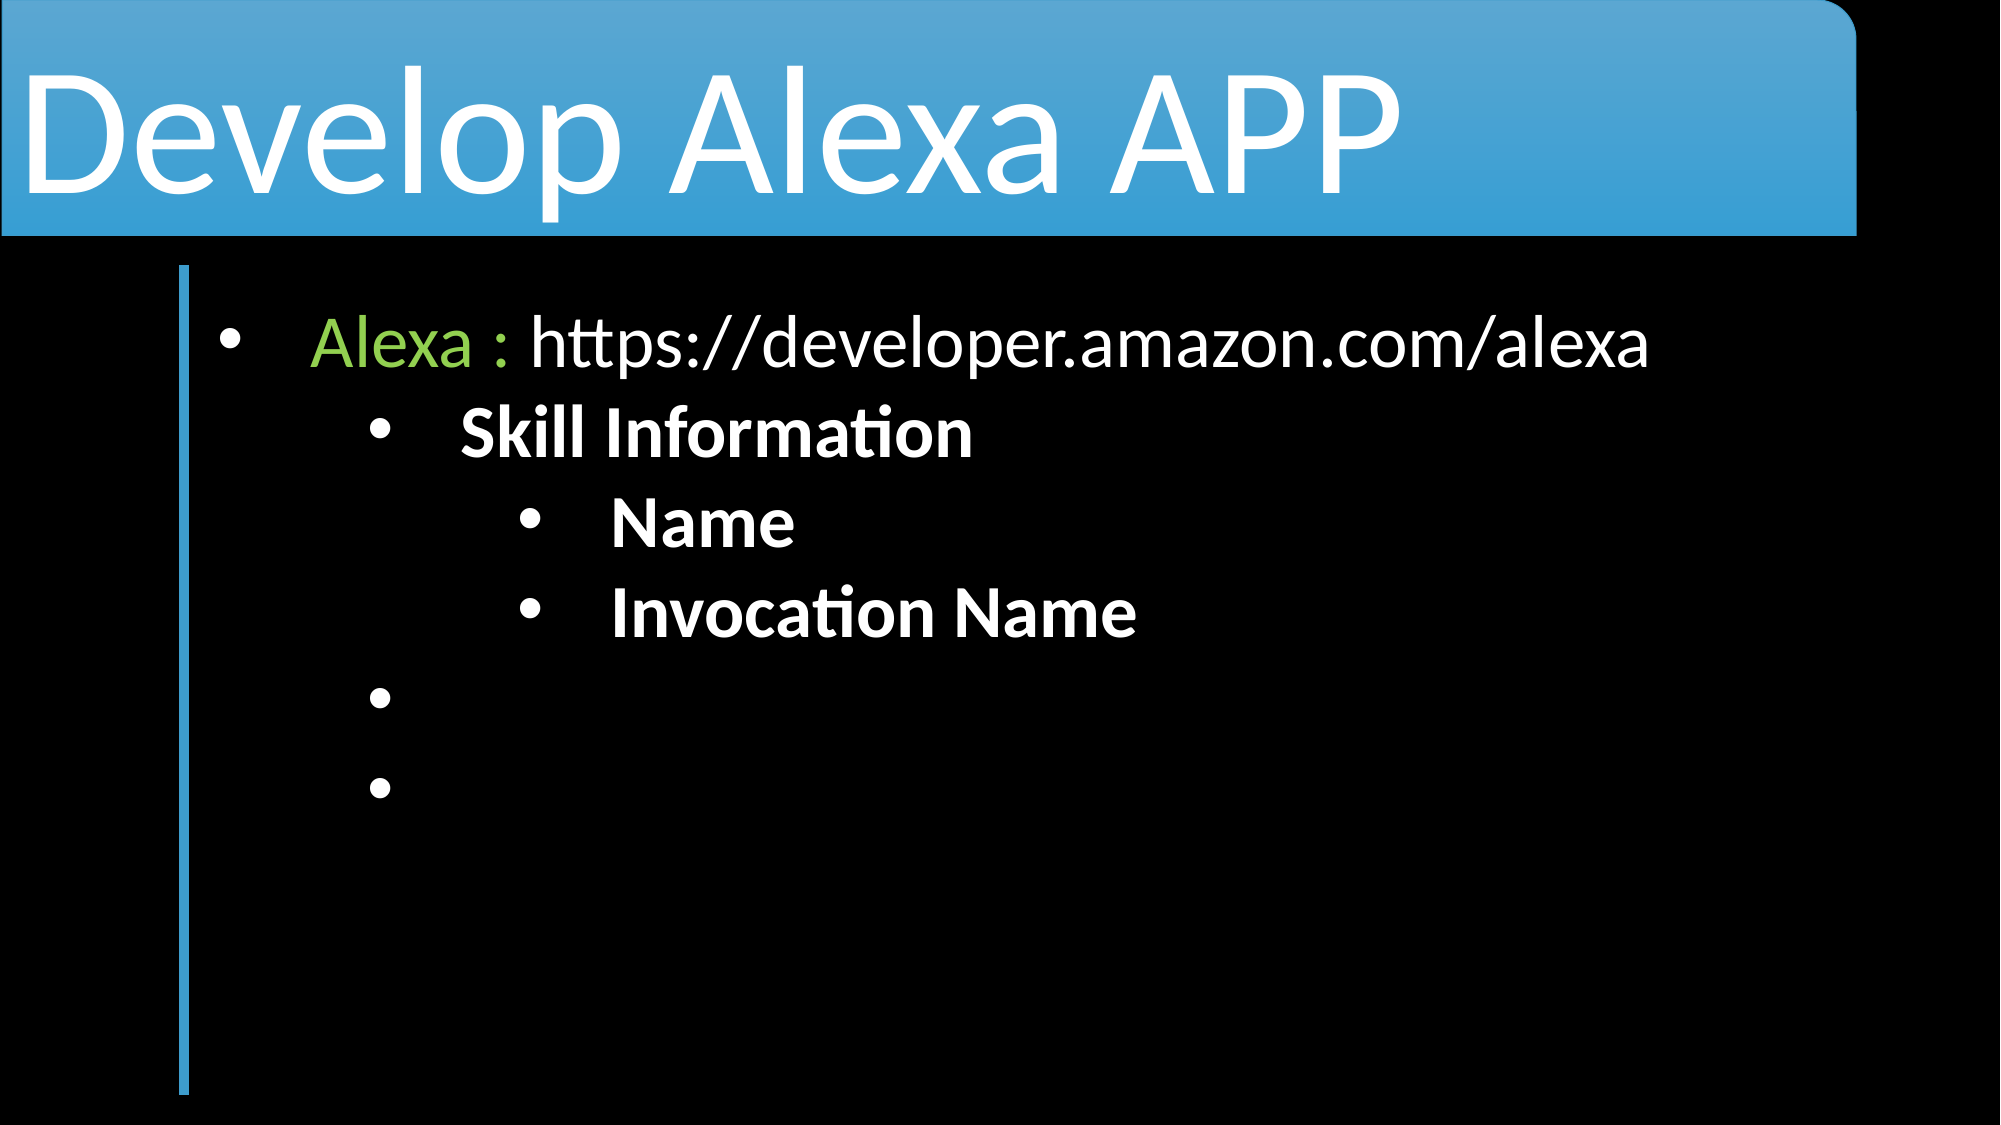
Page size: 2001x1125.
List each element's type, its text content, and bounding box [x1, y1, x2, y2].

text_box Develop Alexa APP [2, 3, 1421, 238]
text_box Alexa : https://developer.amazon.com/alexa Skill Information Name Invocation Name [202, 285, 1972, 840]
text_box [2, 0, 1857, 236]
